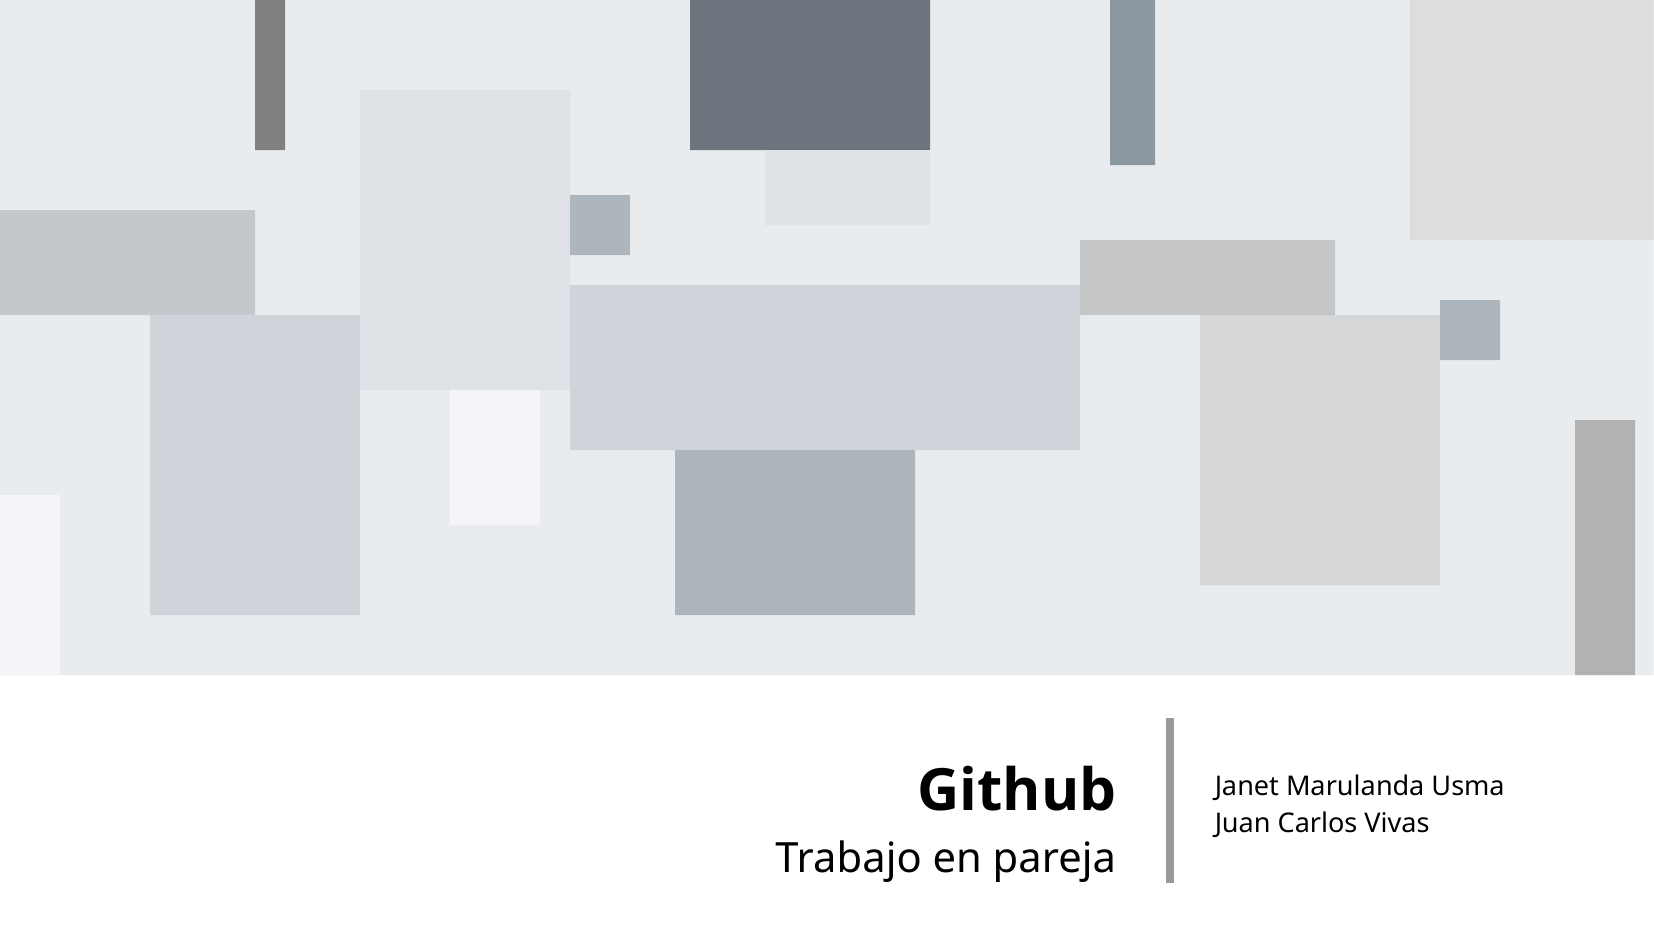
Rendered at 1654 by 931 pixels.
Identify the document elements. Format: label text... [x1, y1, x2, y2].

text_box Janet Marulanda Usma Juan Carlos Vivas [1200, 759, 1591, 841]
text_box Github Trabajo en pareja [675, 740, 1131, 892]
